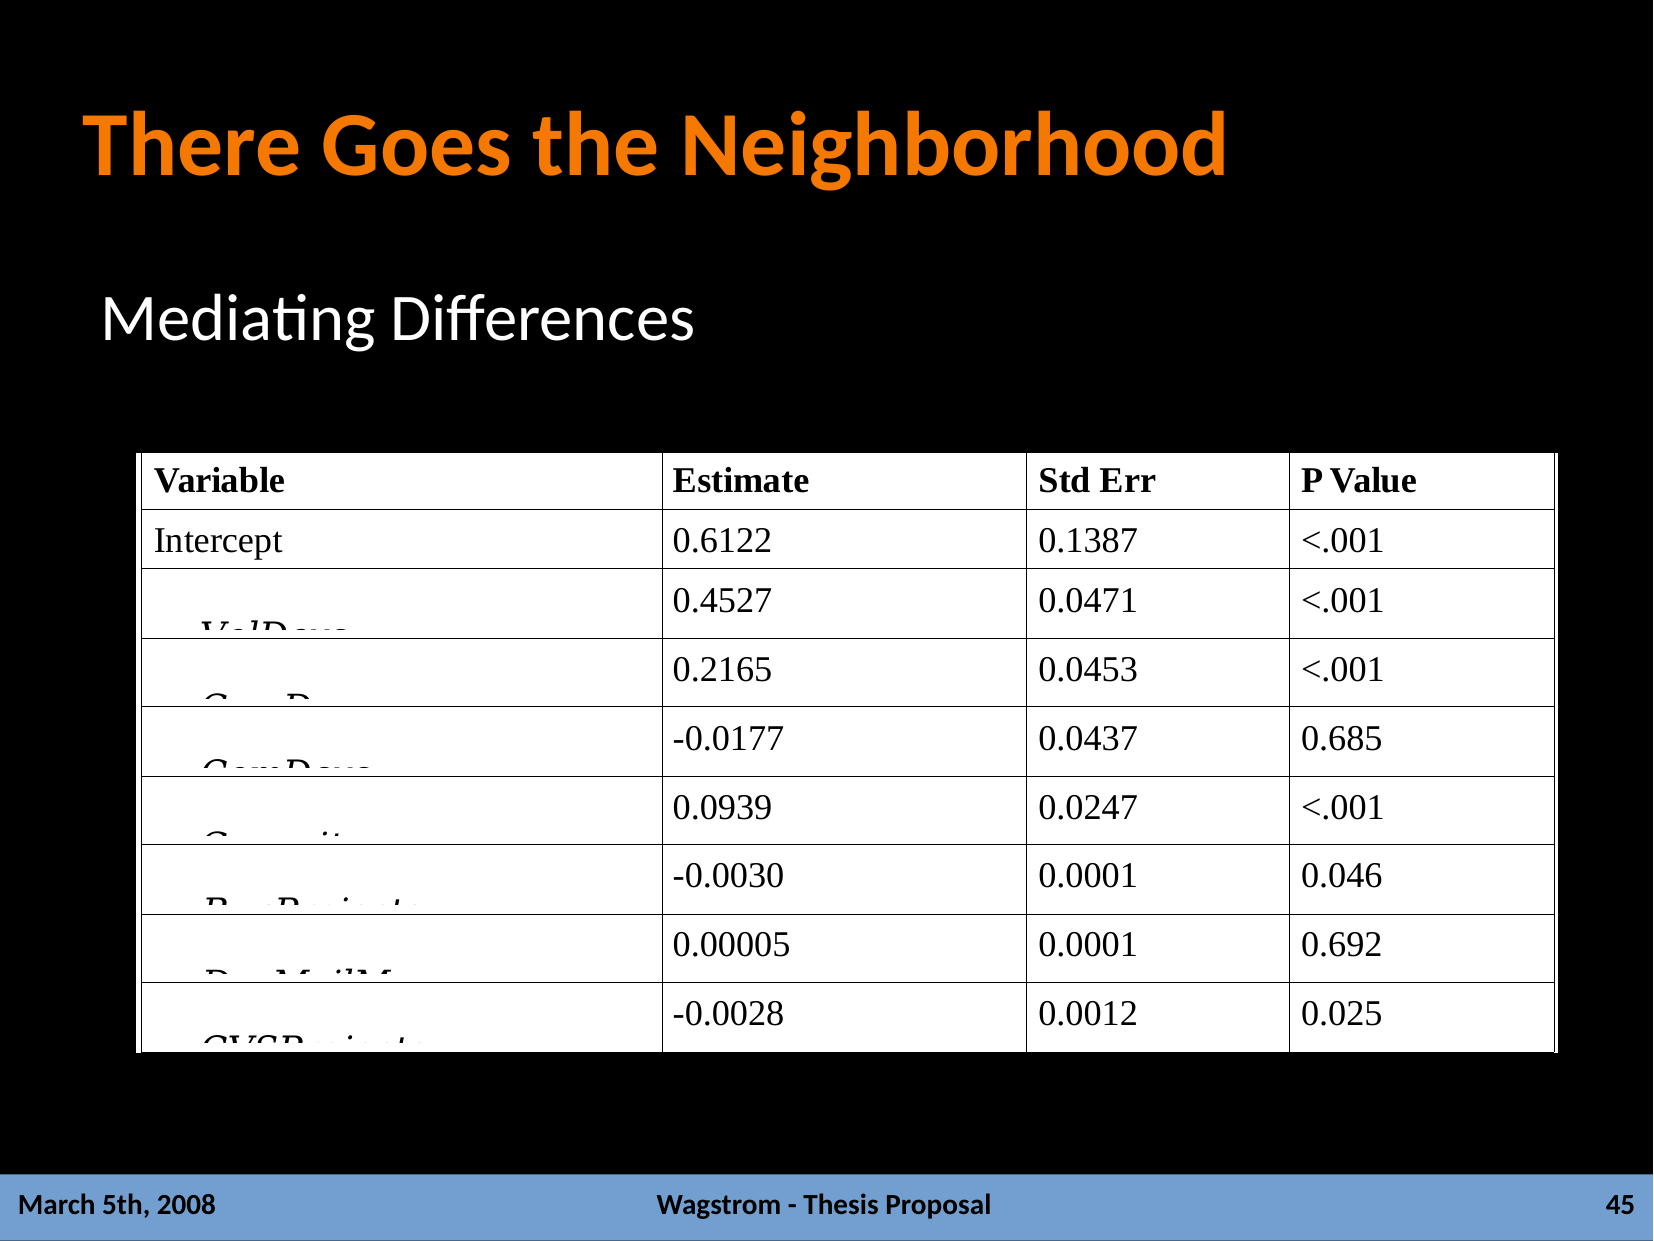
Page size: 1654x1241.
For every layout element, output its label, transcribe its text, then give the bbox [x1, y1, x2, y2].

title There Goes the Neighborhood [82, 56, 1571, 250]
list Mediating Differences [82, 290, 1571, 1095]
chart [121, 409, 1576, 1066]
